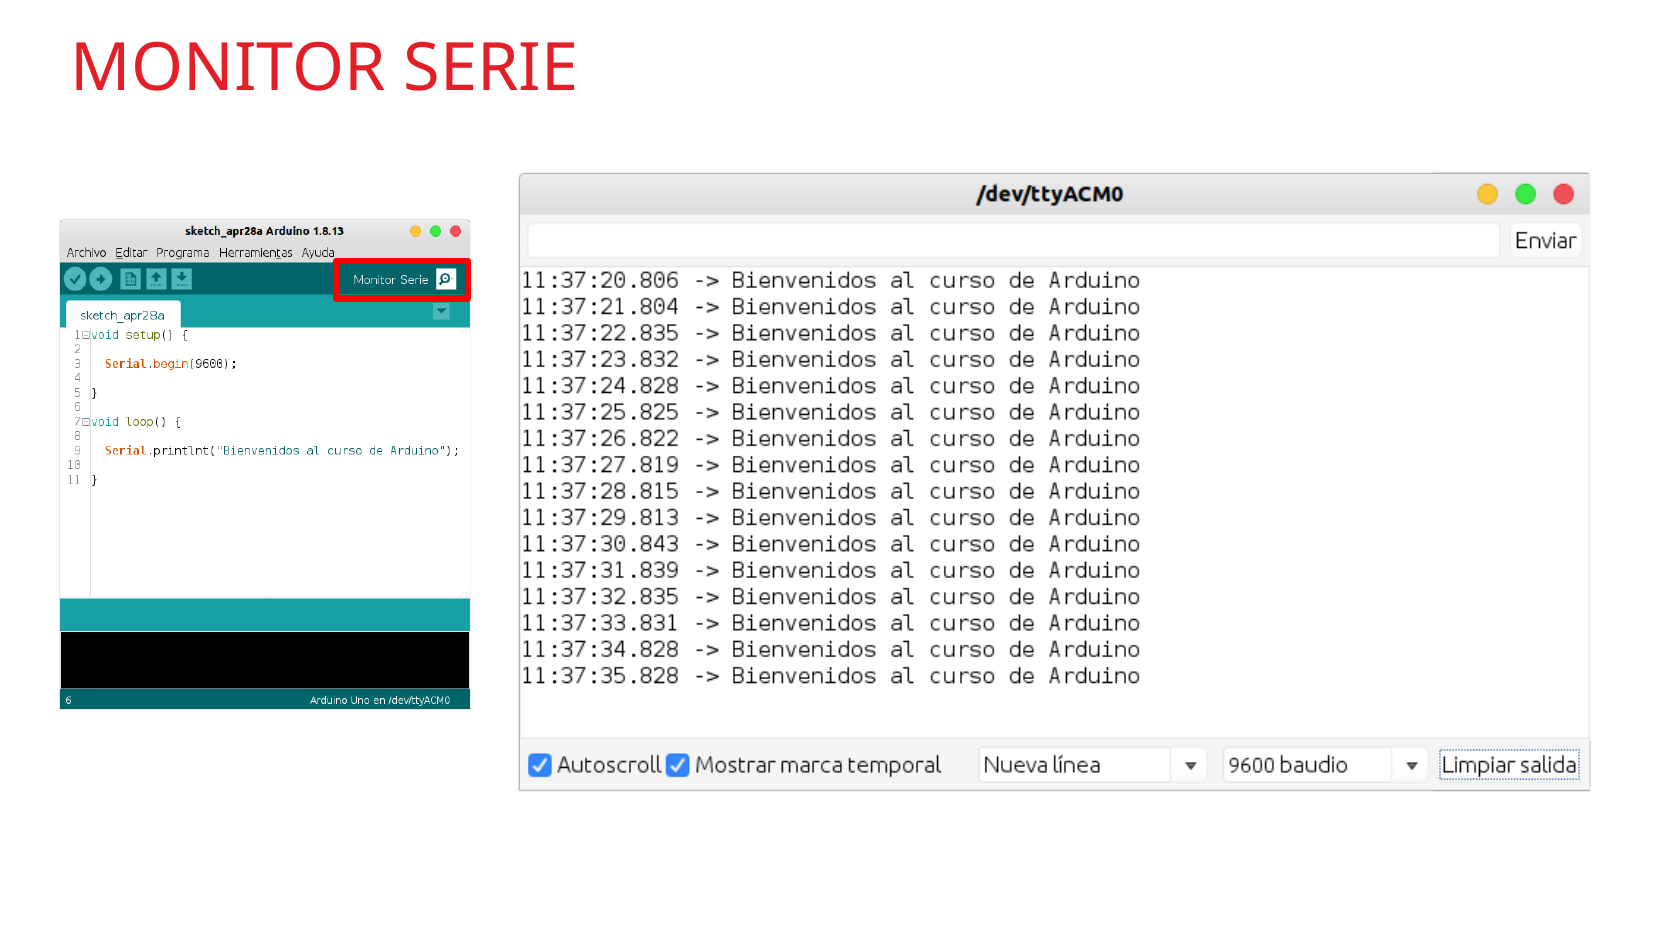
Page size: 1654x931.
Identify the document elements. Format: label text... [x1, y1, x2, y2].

title MONITOR SERIE [70, 11, 1347, 118]
picture [52, 213, 477, 717]
picture [505, 162, 1602, 805]
